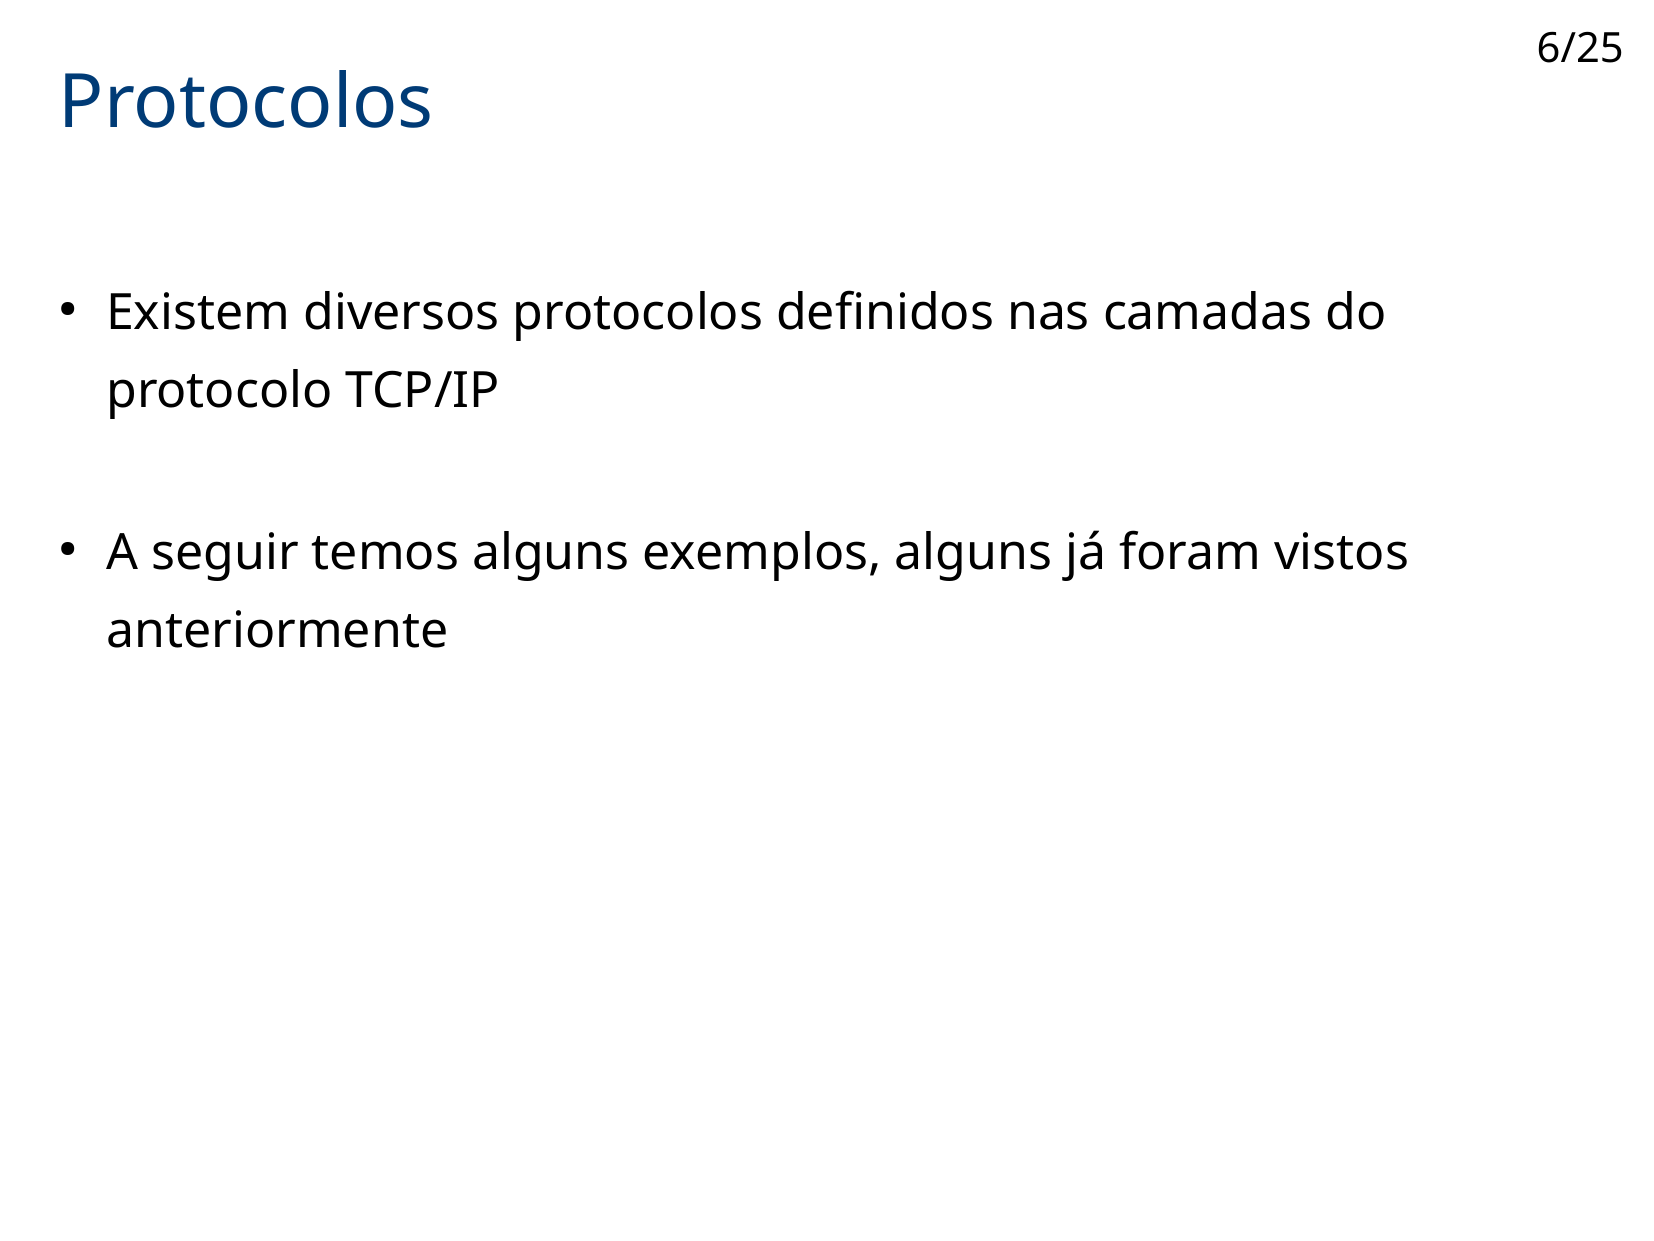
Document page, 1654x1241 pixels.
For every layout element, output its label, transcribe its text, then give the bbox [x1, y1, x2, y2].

list Existem diversos protocolos definidos nas camadas do protocolo TCP/IP A seguir temos alguns exemplos, alguns já foram vistos anteriormente [59, 265, 1625, 1211]
title Protocolos [59, 47, 1625, 166]
